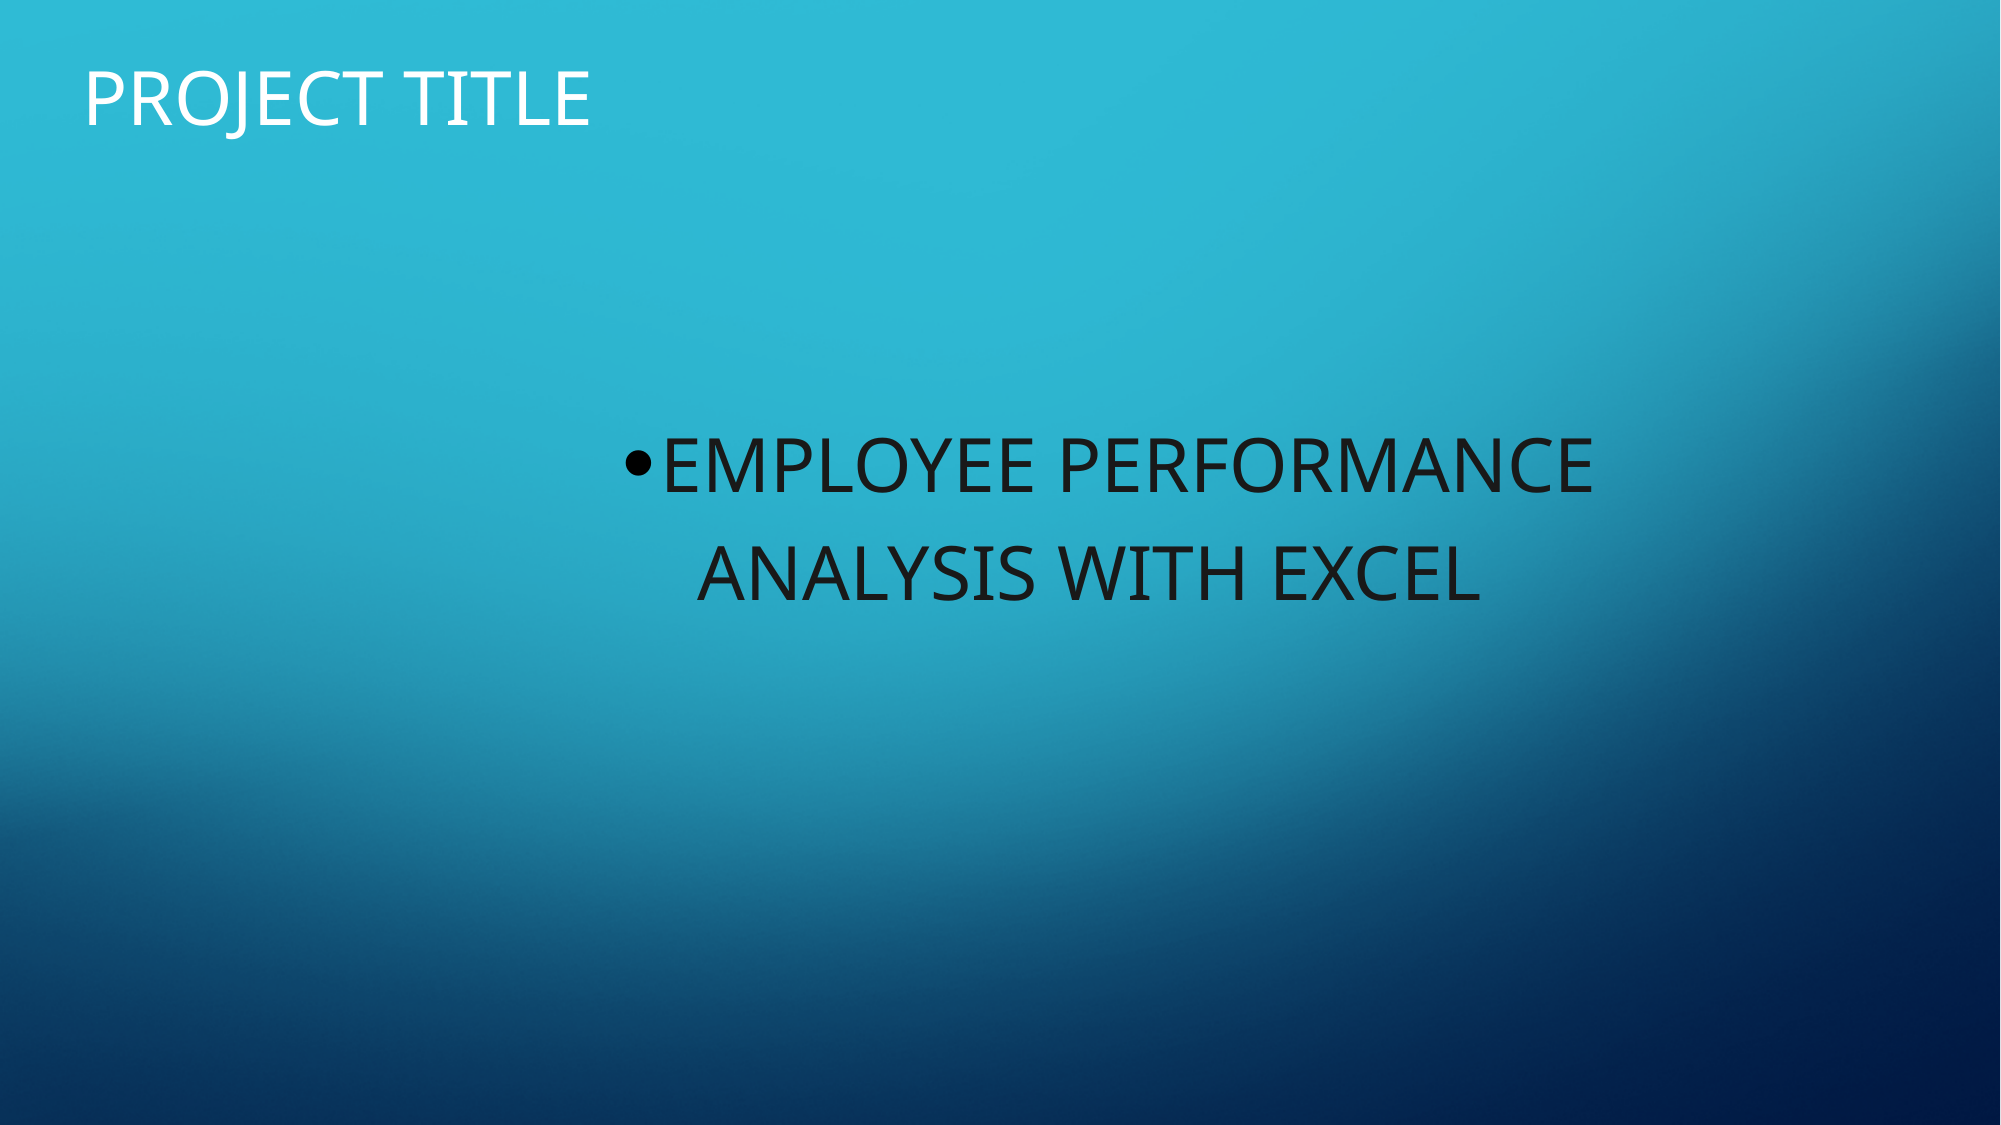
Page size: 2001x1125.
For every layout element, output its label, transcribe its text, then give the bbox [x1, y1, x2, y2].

list EMPLOYEE PERFORMANCE ANALYSIS WITH EXCEL [607, 391, 1880, 758]
title PROJECT TITLE [67, 26, 1791, 175]
